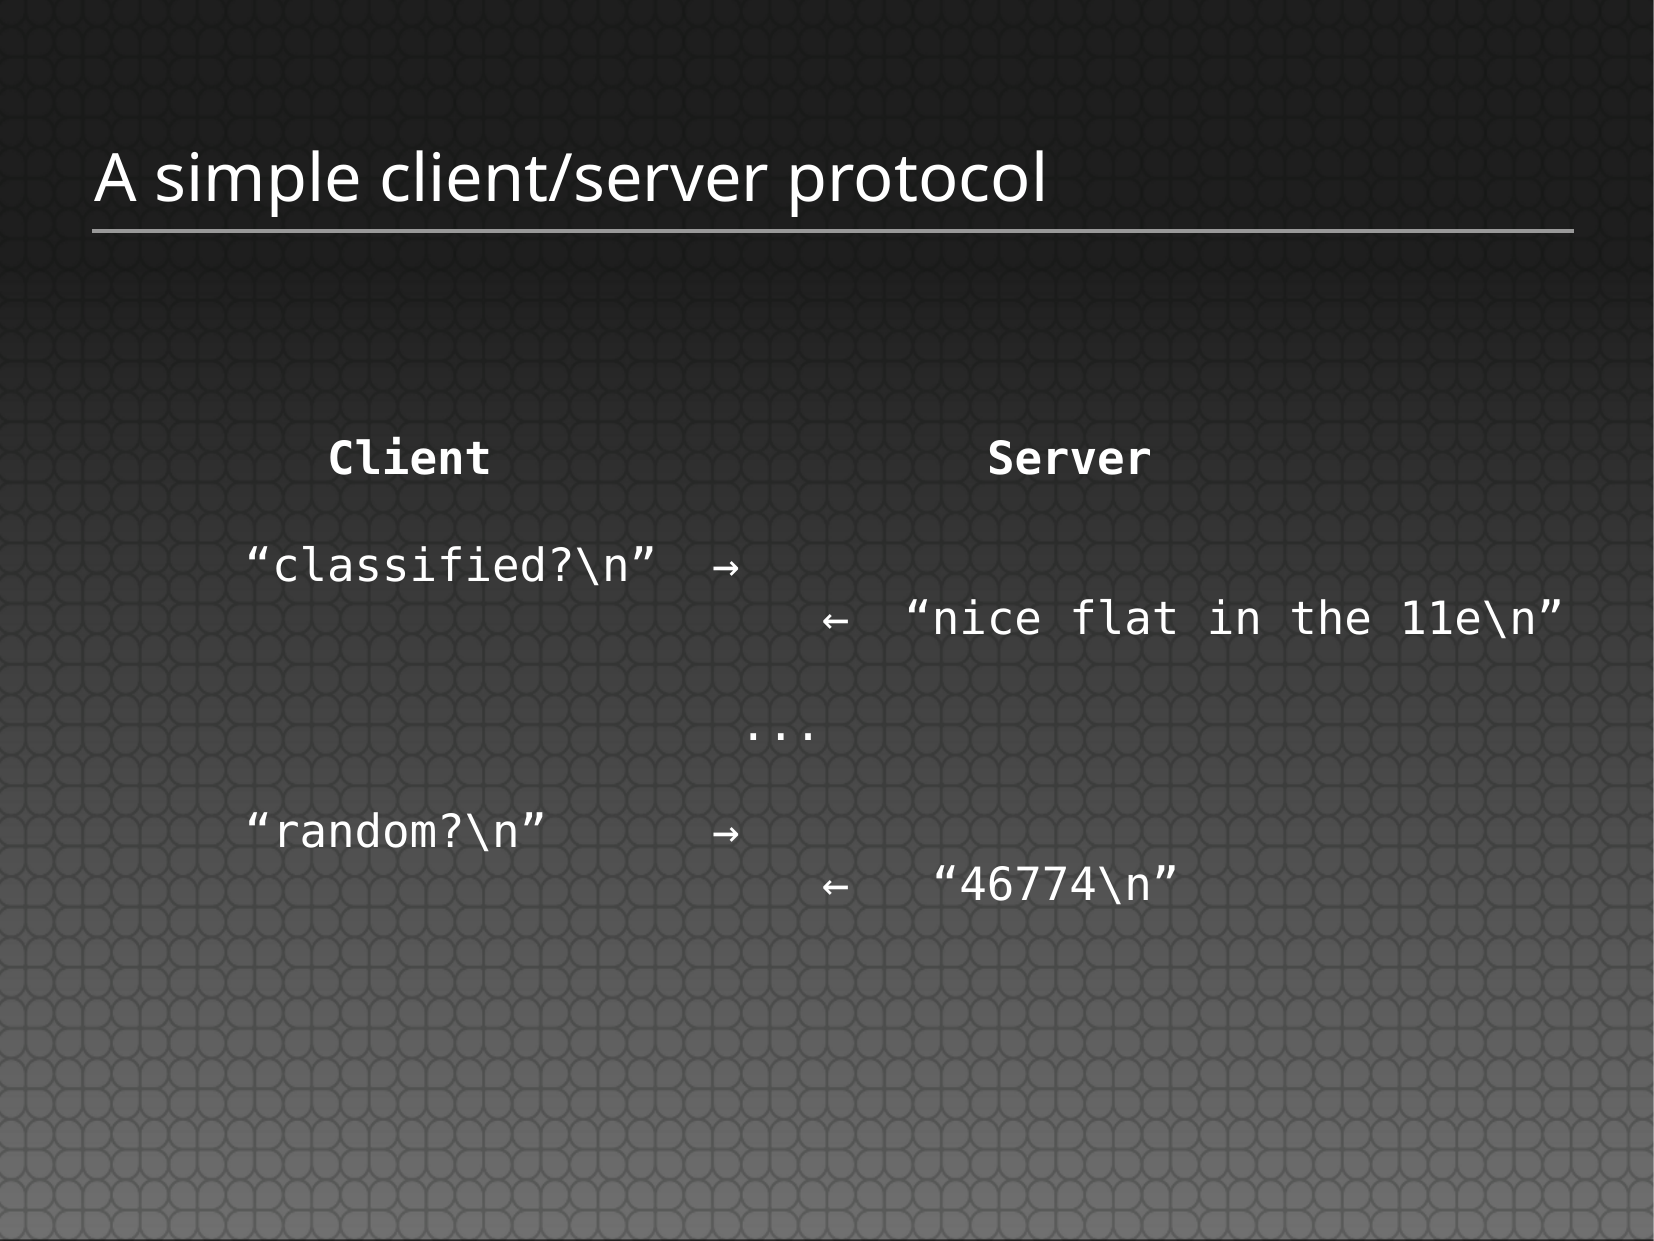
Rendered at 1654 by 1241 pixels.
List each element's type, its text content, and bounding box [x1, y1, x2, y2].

picture [0, 0, 1654, 1241]
title A simple client/server protocol [94, 100, 1426, 251]
title Client Server “classified?\n” → ← “nice flat in the 11e\n” ... “random?\n” → ← “46774\n” [134, 289, 1654, 1054]
